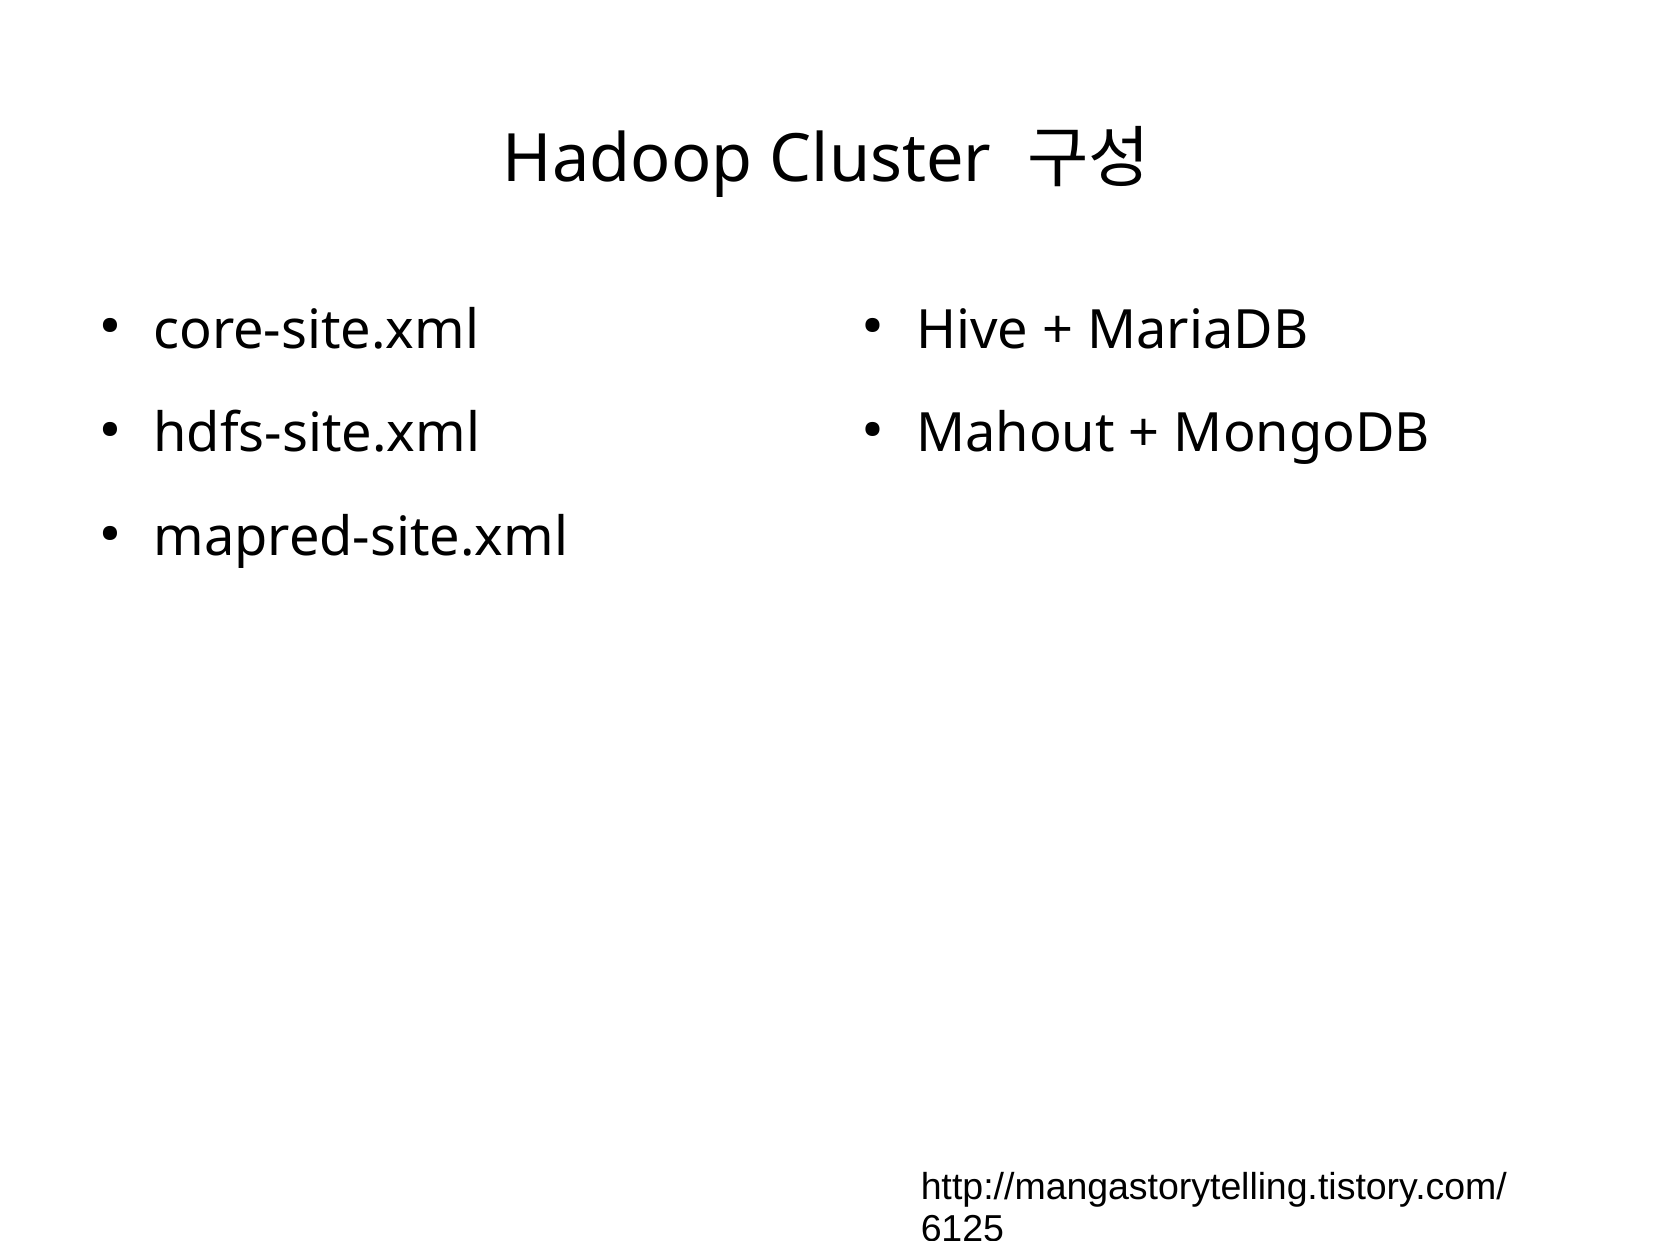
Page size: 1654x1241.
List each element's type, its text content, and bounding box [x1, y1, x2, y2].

text_box http://mangastorytelling.tistory.com/6125 [906, 1158, 1606, 1216]
title Hadoop Cluster 구성 [82, 49, 1571, 257]
list Hive + MariaDB Mahout + MongoDB [845, 290, 1572, 1010]
list core-site.xml hdfs-site.xml mapred-site.xml [82, 290, 809, 1010]
